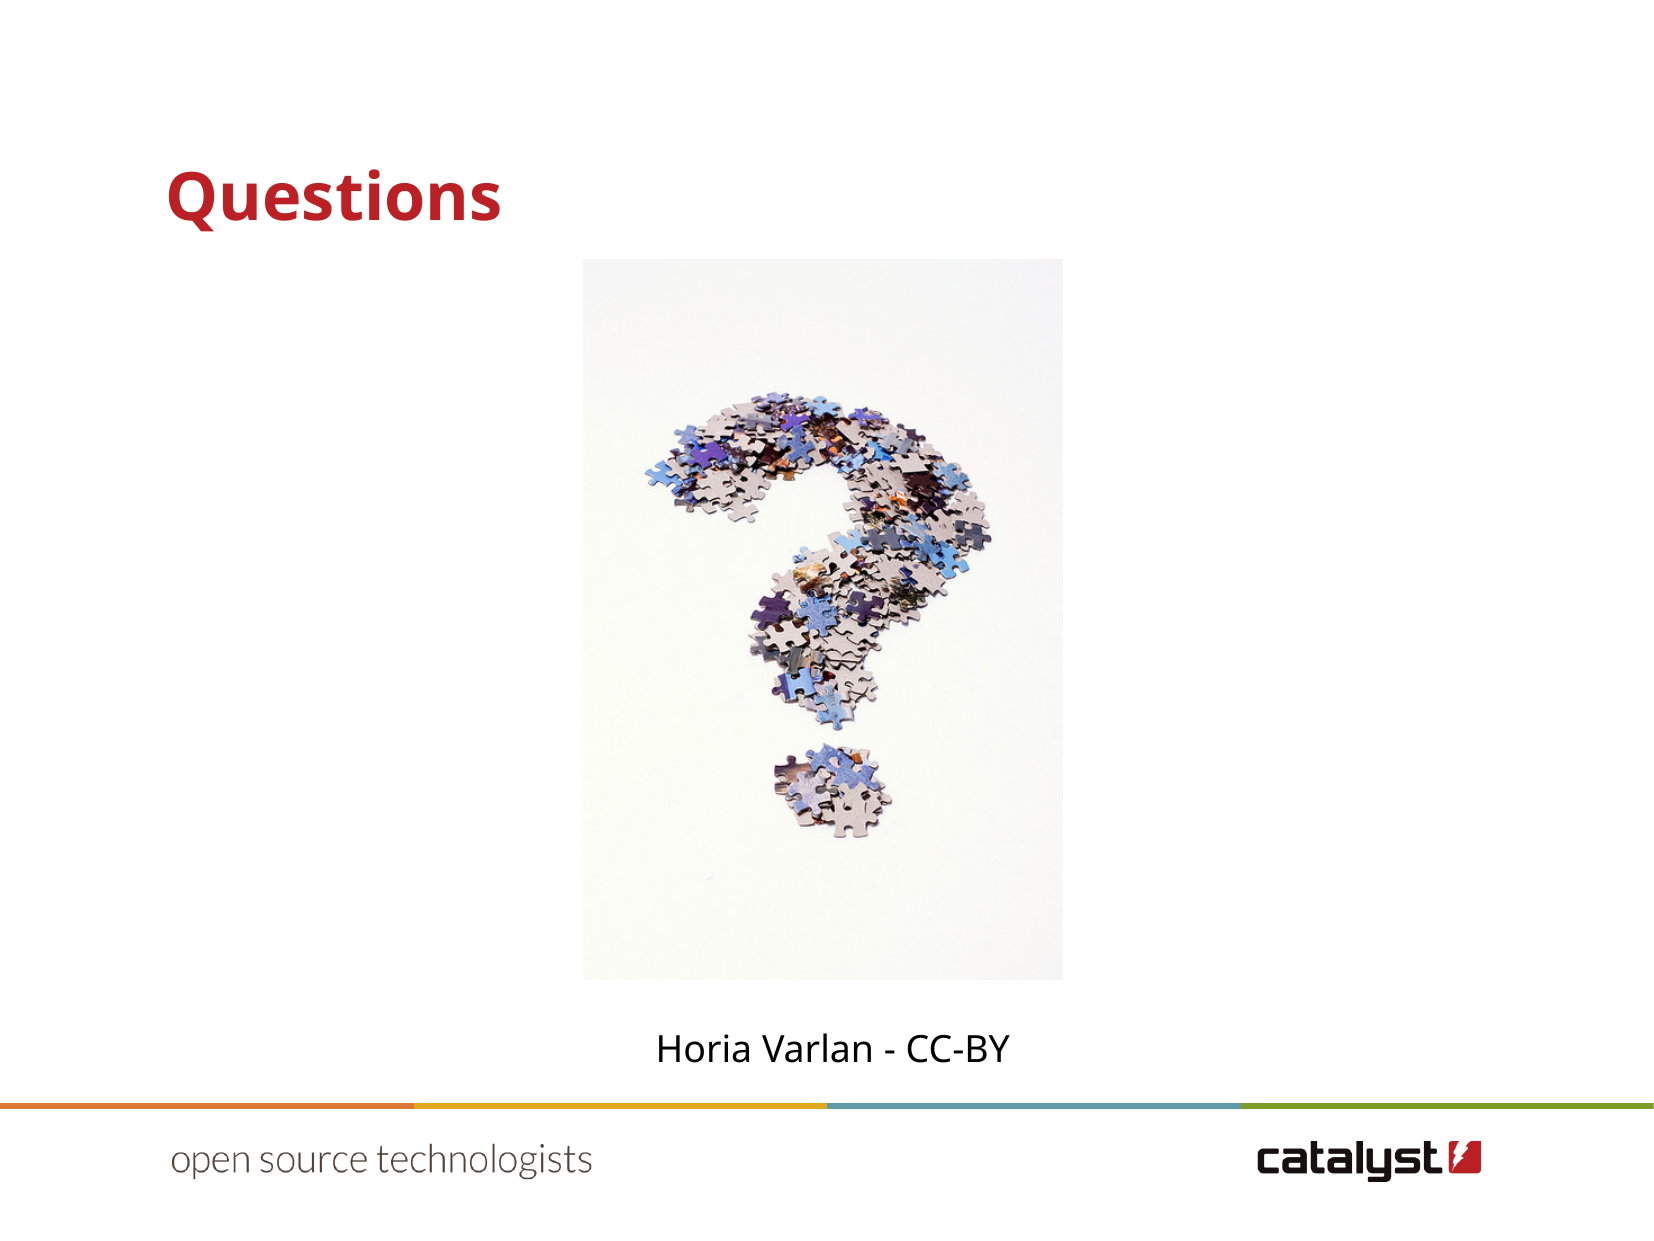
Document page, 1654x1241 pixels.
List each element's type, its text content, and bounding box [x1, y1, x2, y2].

title Questions [165, 90, 1489, 298]
text_box Horia Varlan - CC-BY [640, 1014, 1016, 1075]
picture [583, 259, 1063, 980]
picture [0, 1103, 1654, 1182]
